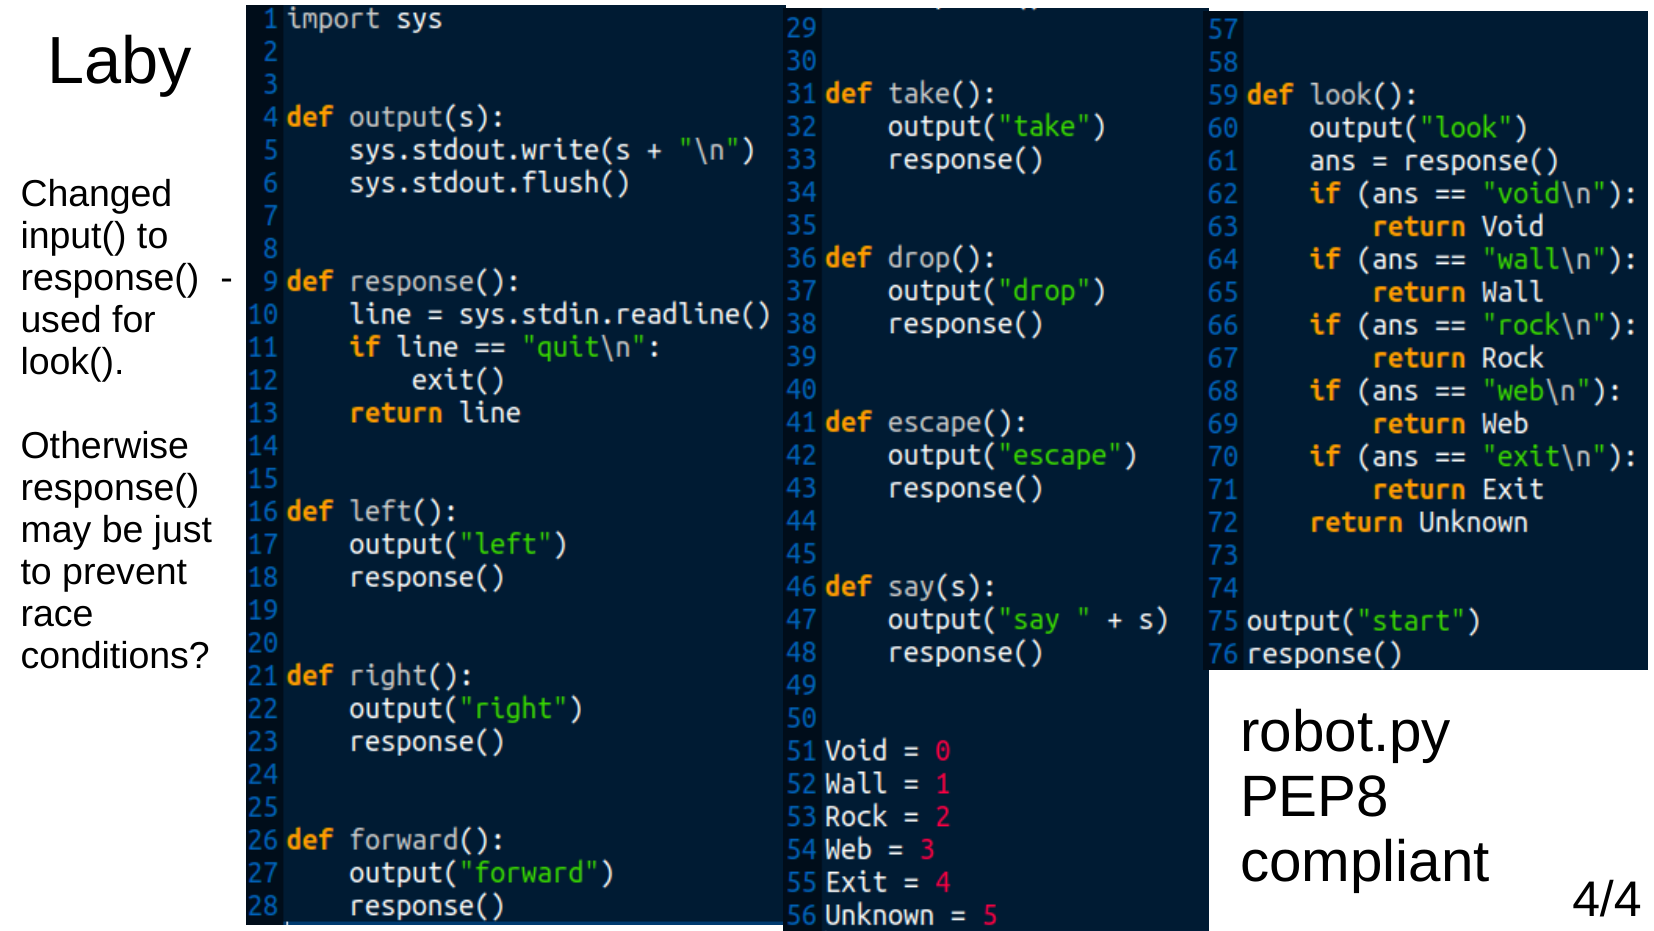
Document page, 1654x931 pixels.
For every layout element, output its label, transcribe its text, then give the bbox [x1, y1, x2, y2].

picture [246, 5, 1648, 931]
title Laby [47, 14, 246, 107]
text_box robot.py PEP8 compliant [1240, 698, 1642, 894]
title 4/4 [1523, 871, 1642, 931]
text_box Changed input() to response() - used for look(). Otherwise response() may be just to prevent race conditions? [5, 165, 254, 756]
